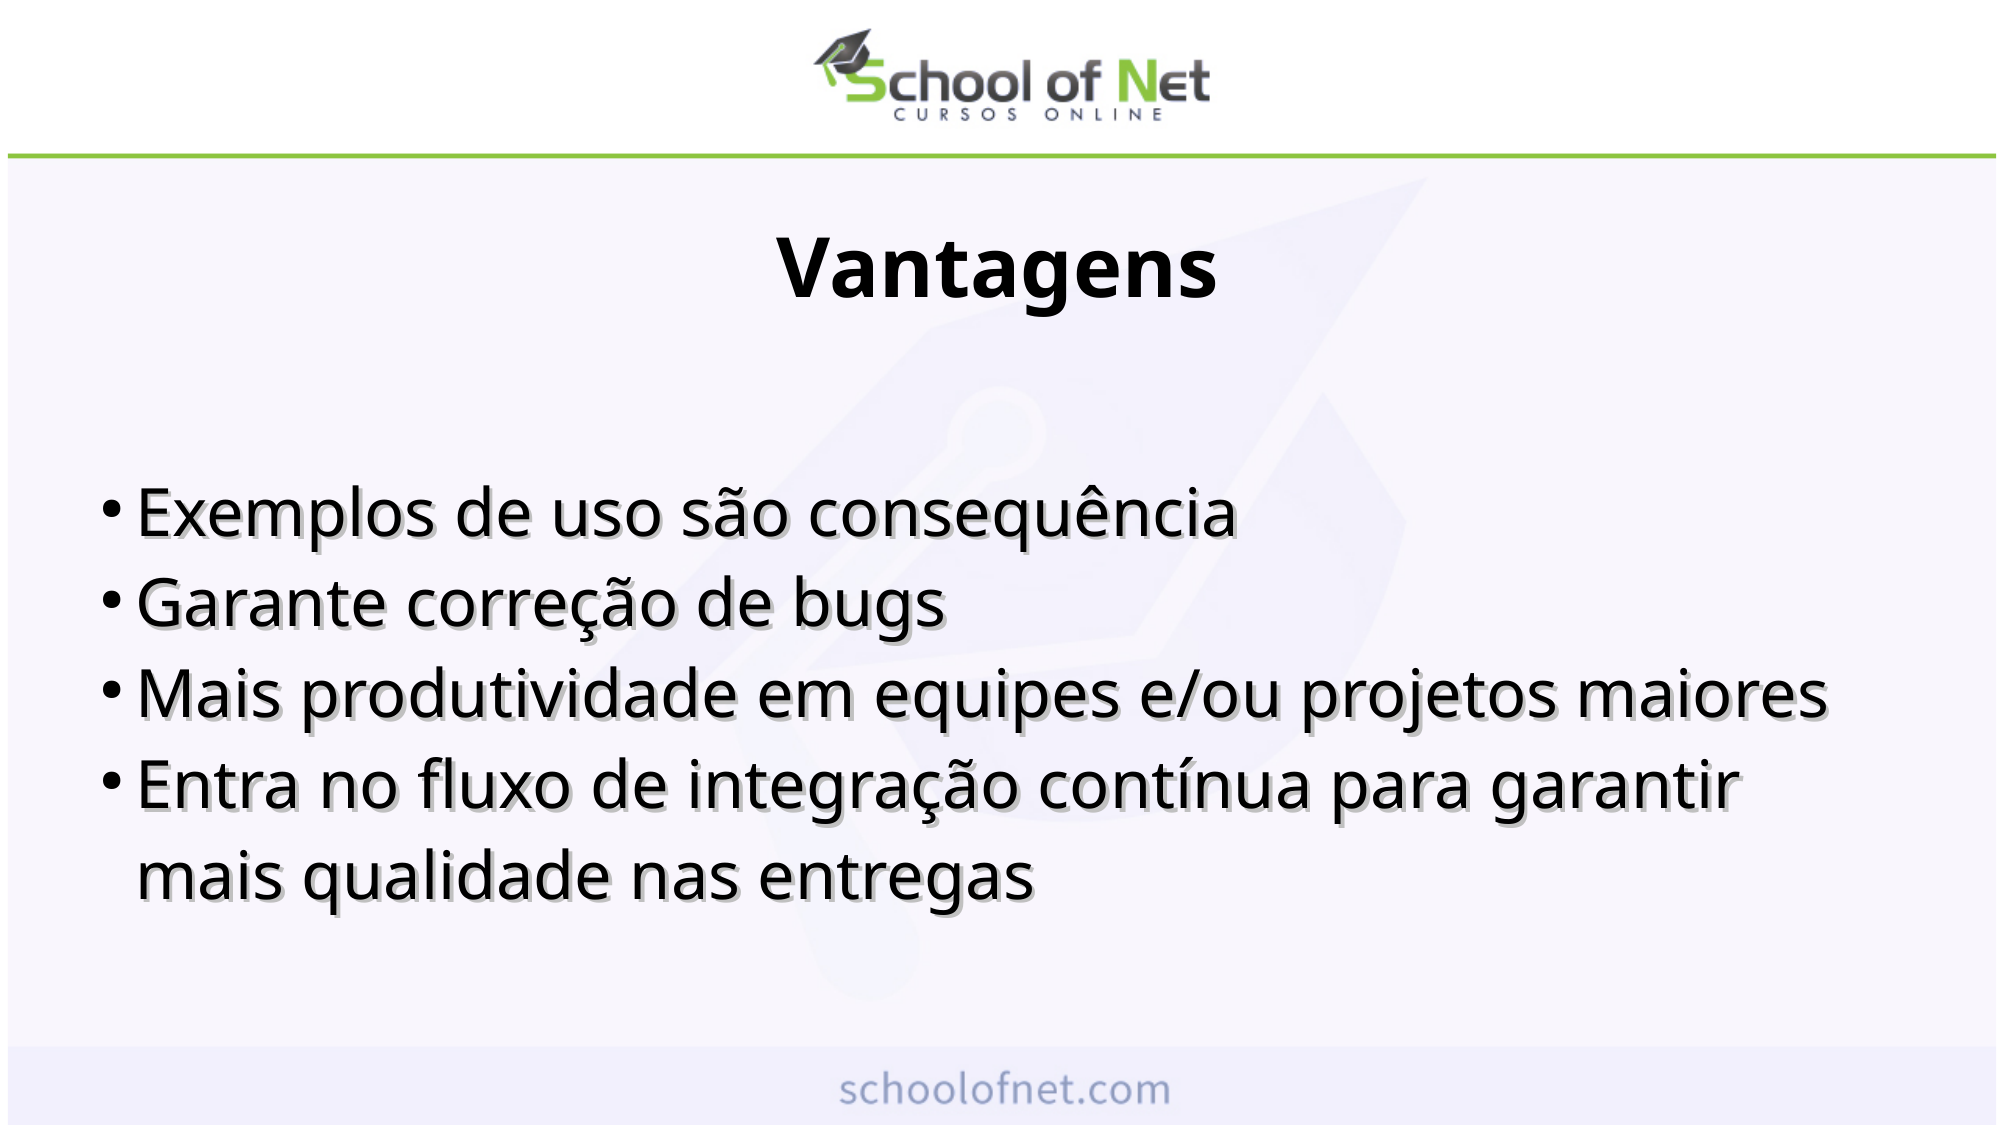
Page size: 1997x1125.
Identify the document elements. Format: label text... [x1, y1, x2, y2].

subtitle Exemplos de uso são consequência Garante correção de bugs Mais produtividade em equipes e/ou projetos maiores Entra no fluxo de integração contínua para garantir mais qualidade nas entregas [99, 377, 1897, 1006]
title Vantagens [99, 171, 1897, 360]
picture [7, 5, 1997, 1125]
